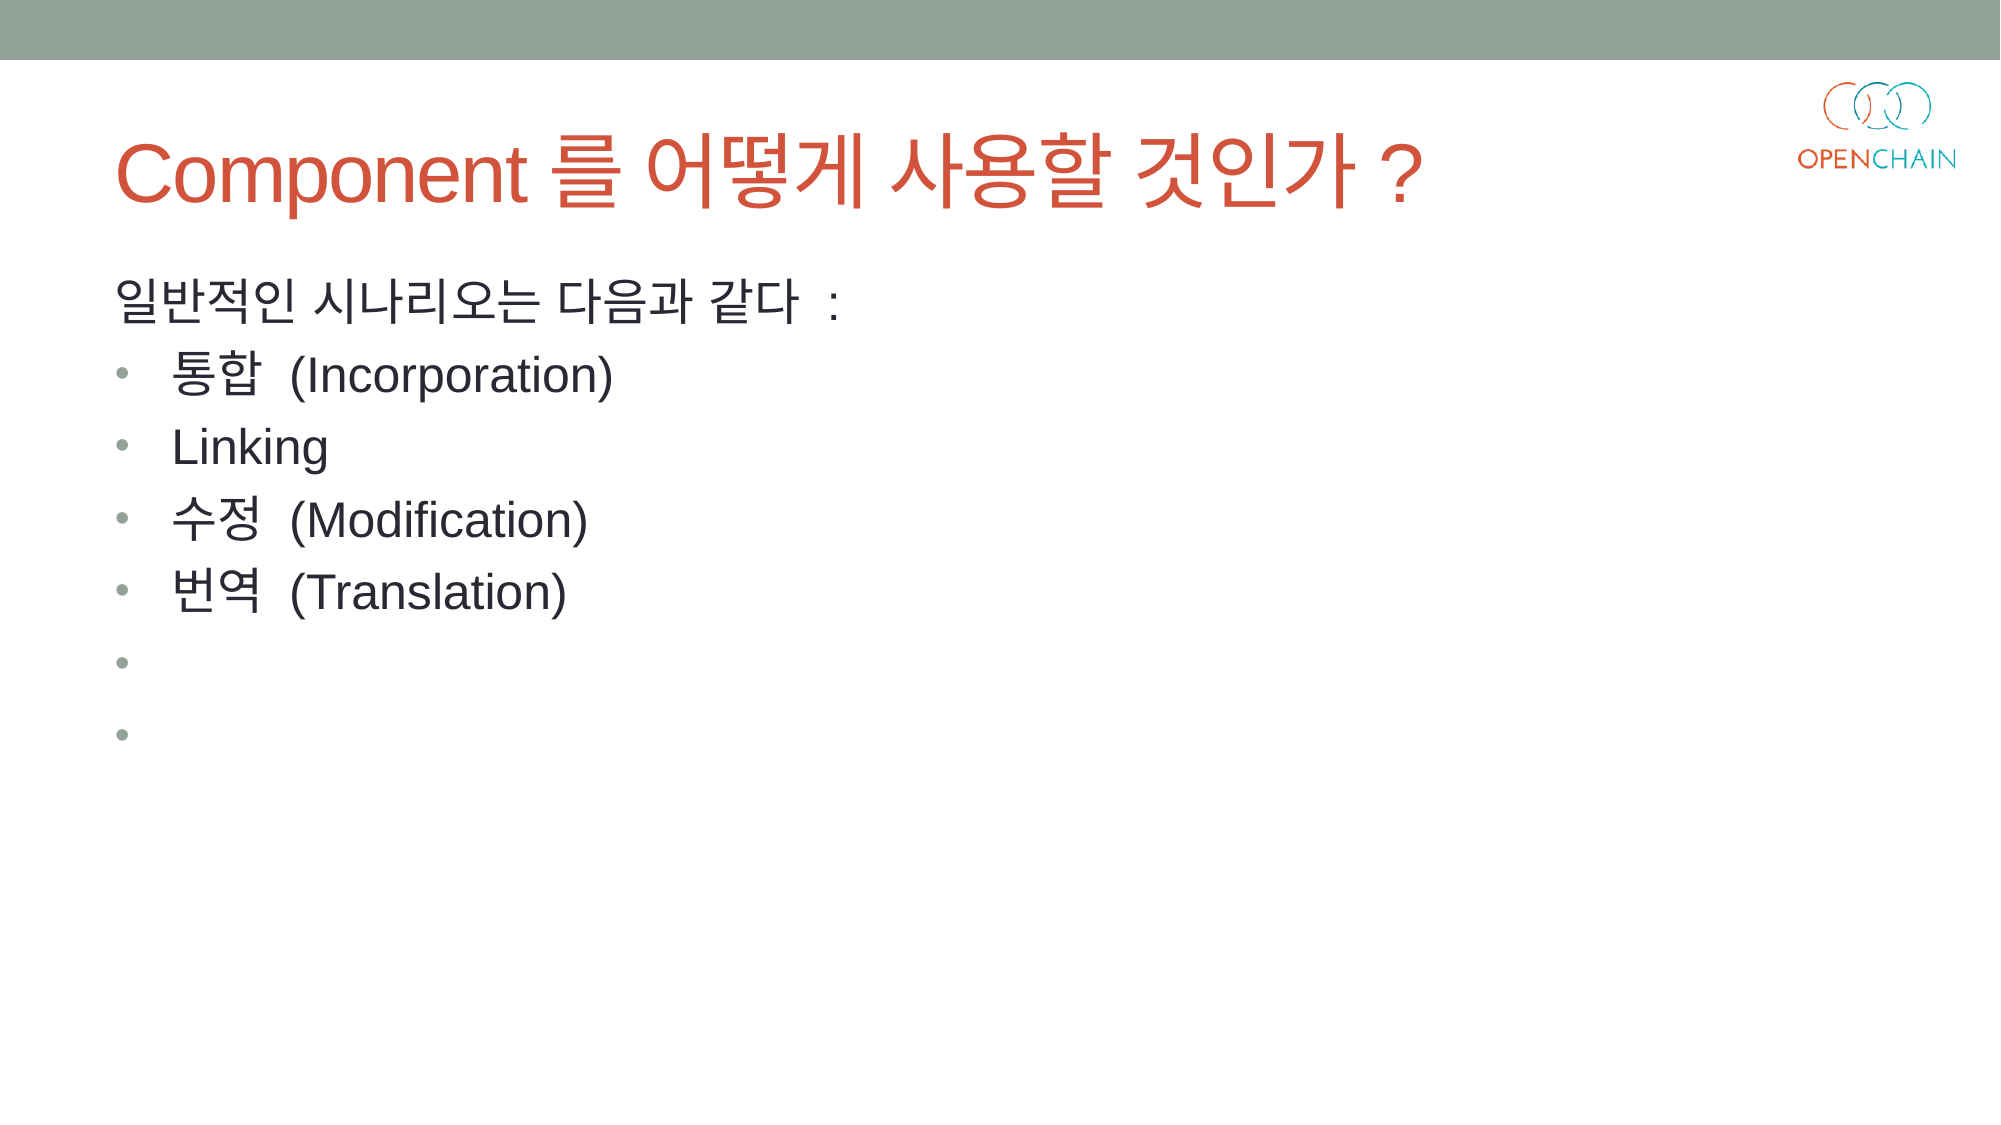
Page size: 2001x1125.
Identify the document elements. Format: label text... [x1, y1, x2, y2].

title Component를 어떻게 사용할 것인가? [99, 87, 1900, 251]
list 일반적인 시나리오는 다음과 같다 : 통합 (Incorporation) Linking 수정 (Modification) 번역 (Translation) [99, 262, 1900, 1063]
